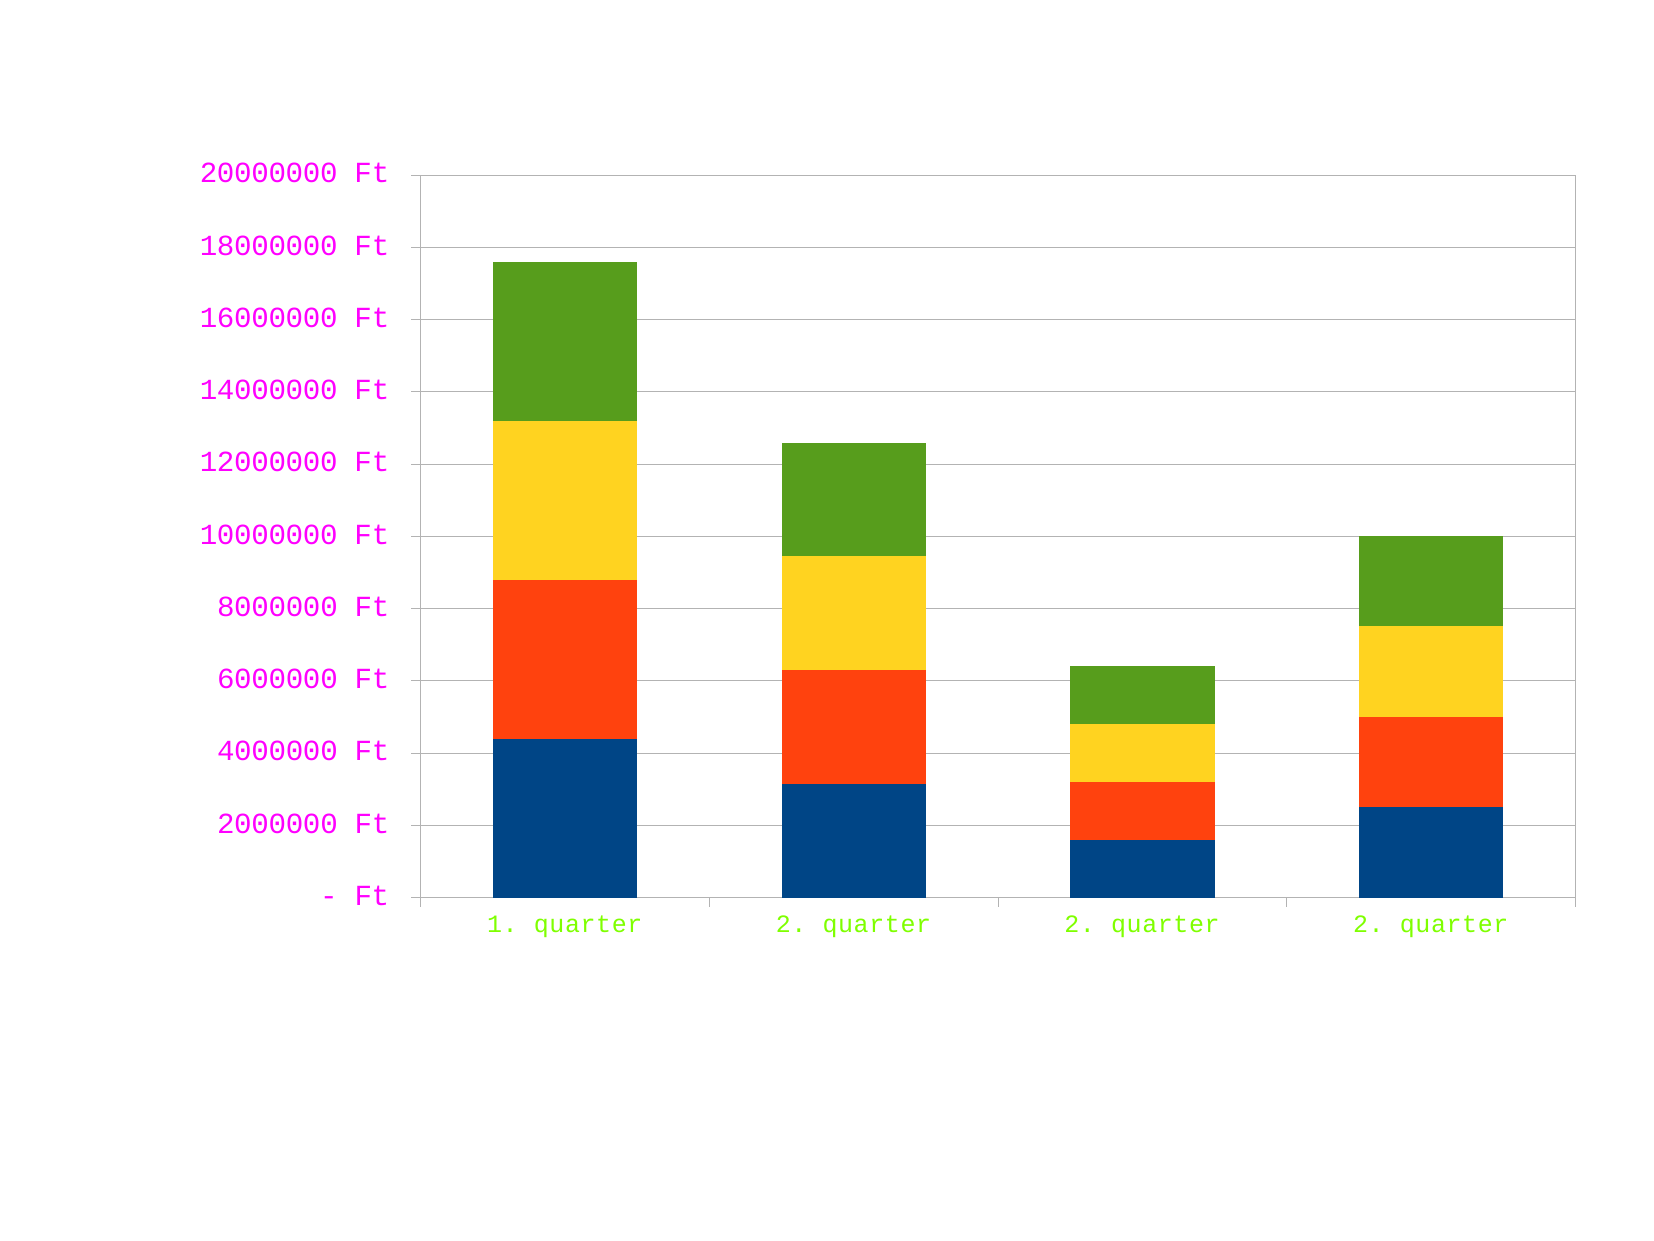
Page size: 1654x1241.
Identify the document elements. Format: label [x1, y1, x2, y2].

chart [153, 141, 1605, 957]
